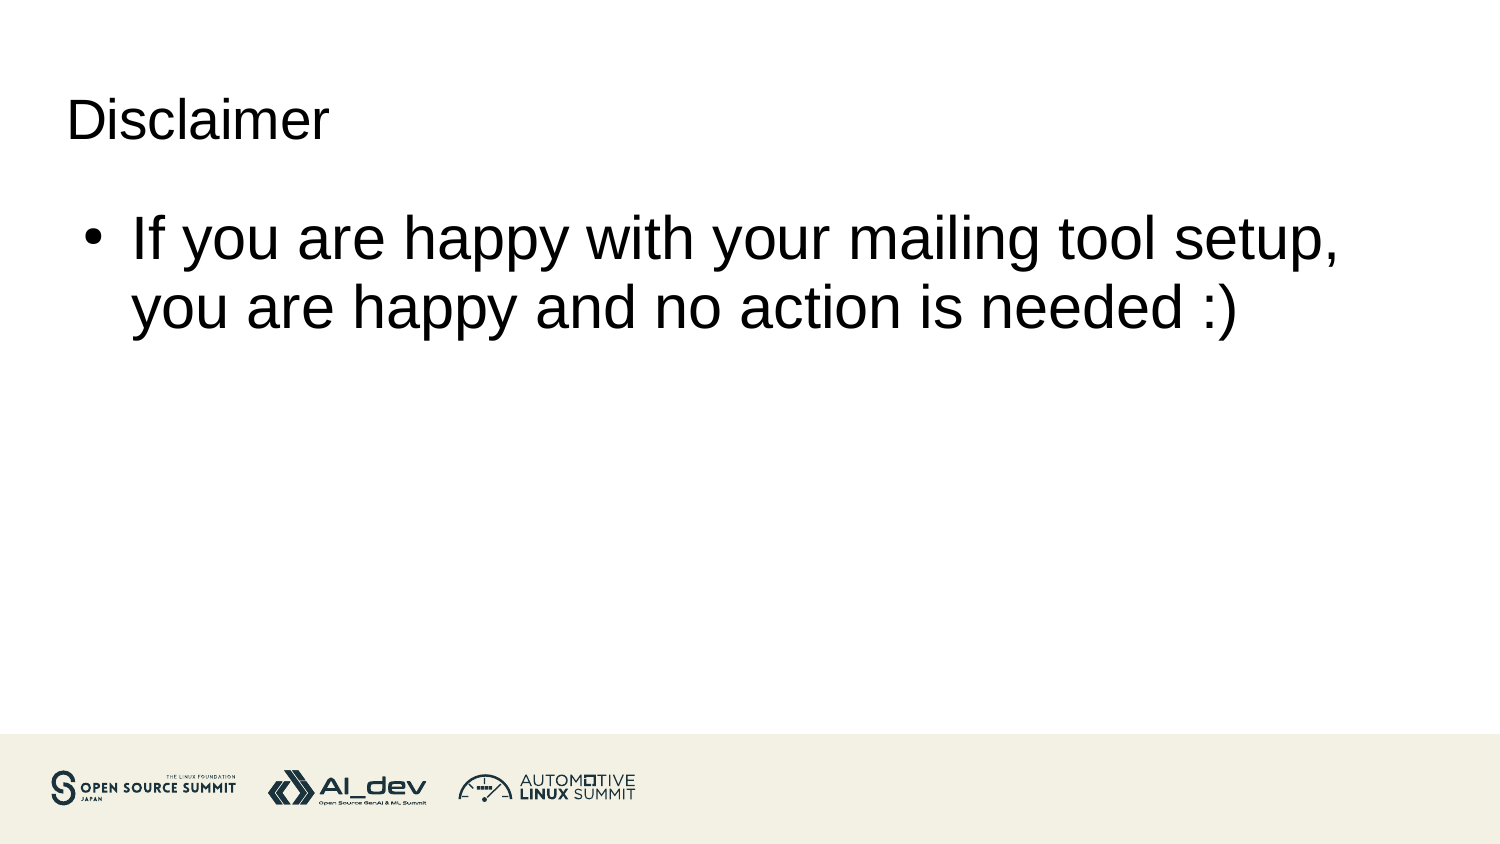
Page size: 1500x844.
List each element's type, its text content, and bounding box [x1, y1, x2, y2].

list If you are happy with your mailing tool setup, you are happy and no action is needed :) [51, 189, 1449, 413]
title Disclaimer [51, 72, 1449, 167]
